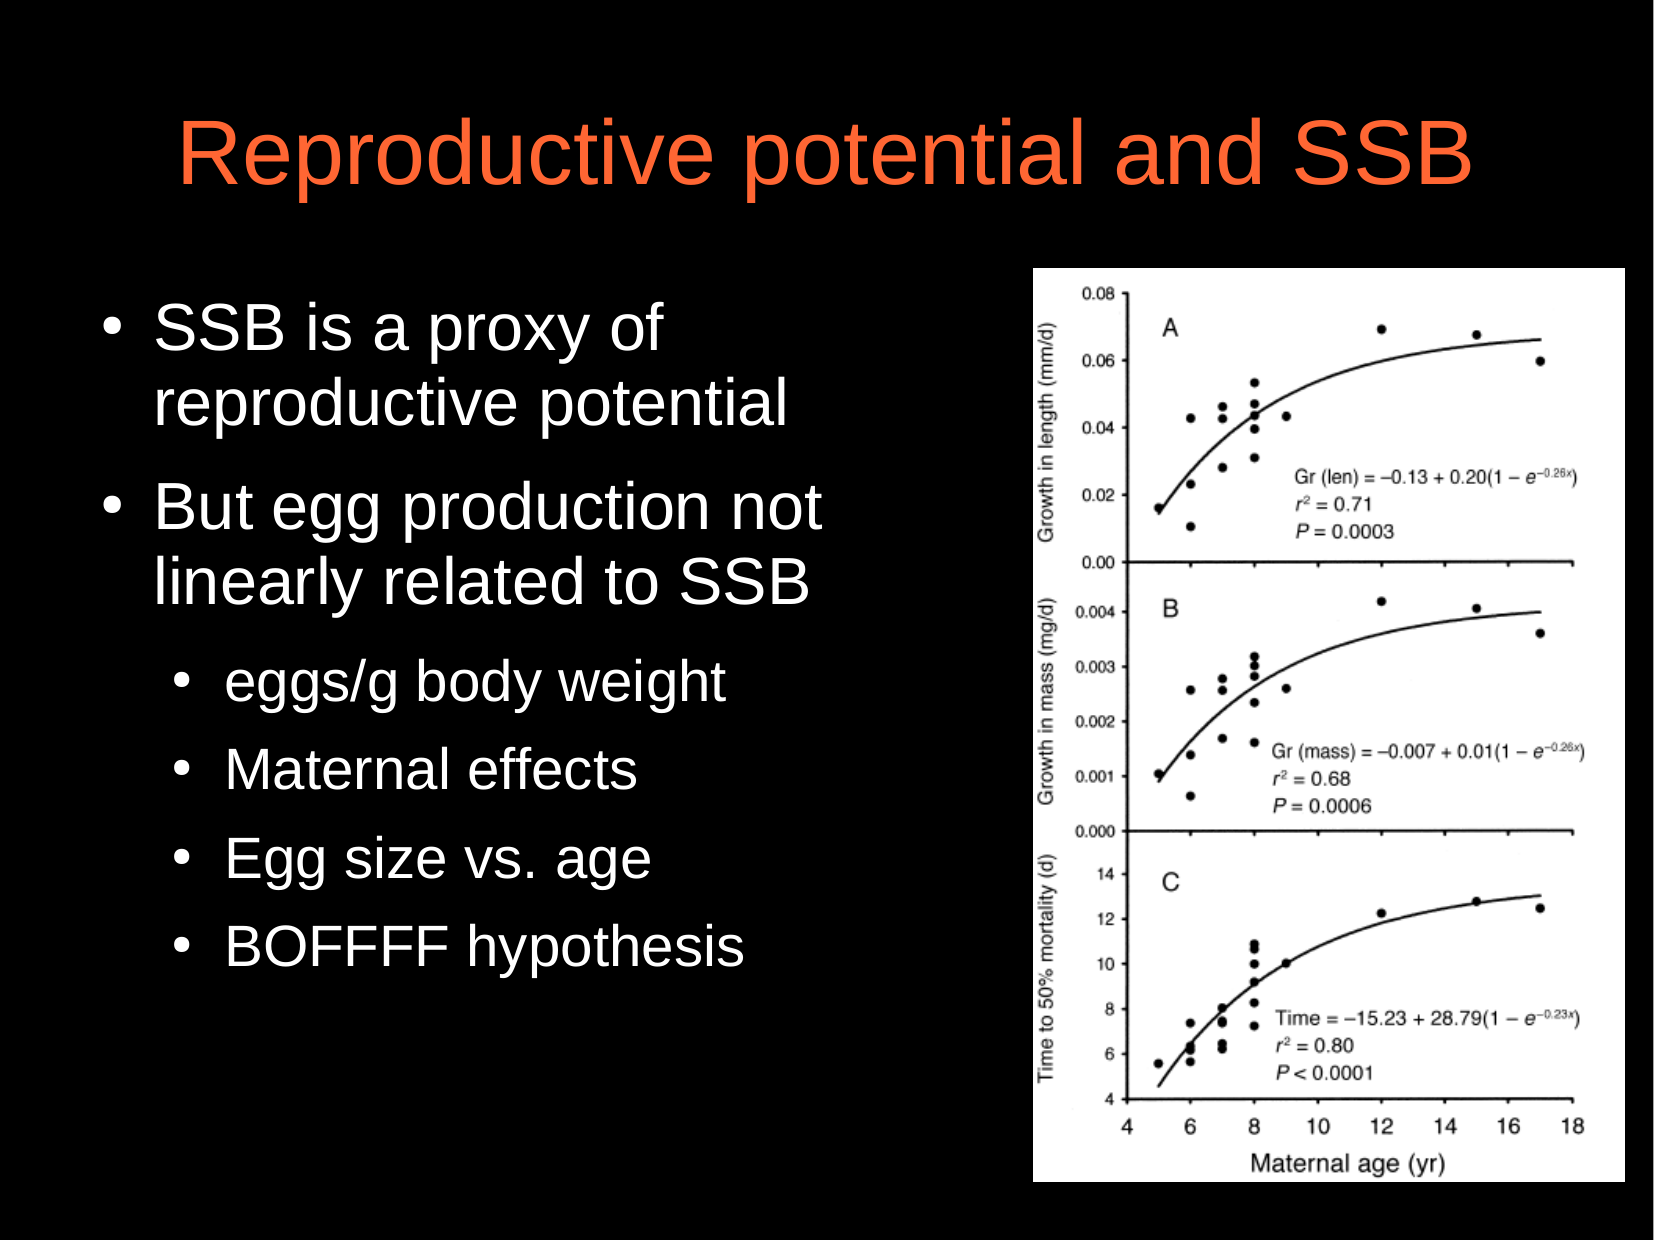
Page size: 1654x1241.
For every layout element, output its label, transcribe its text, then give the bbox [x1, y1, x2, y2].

title Reproductive potential and SSB [82, 49, 1571, 257]
list SSB is a proxy of reproductive potential But egg production not linearly related to SSB eggs/g body weight Maternal effects Egg size vs. age BOFFFF hypothesis [82, 290, 1004, 1109]
picture [1033, 268, 1625, 1182]
